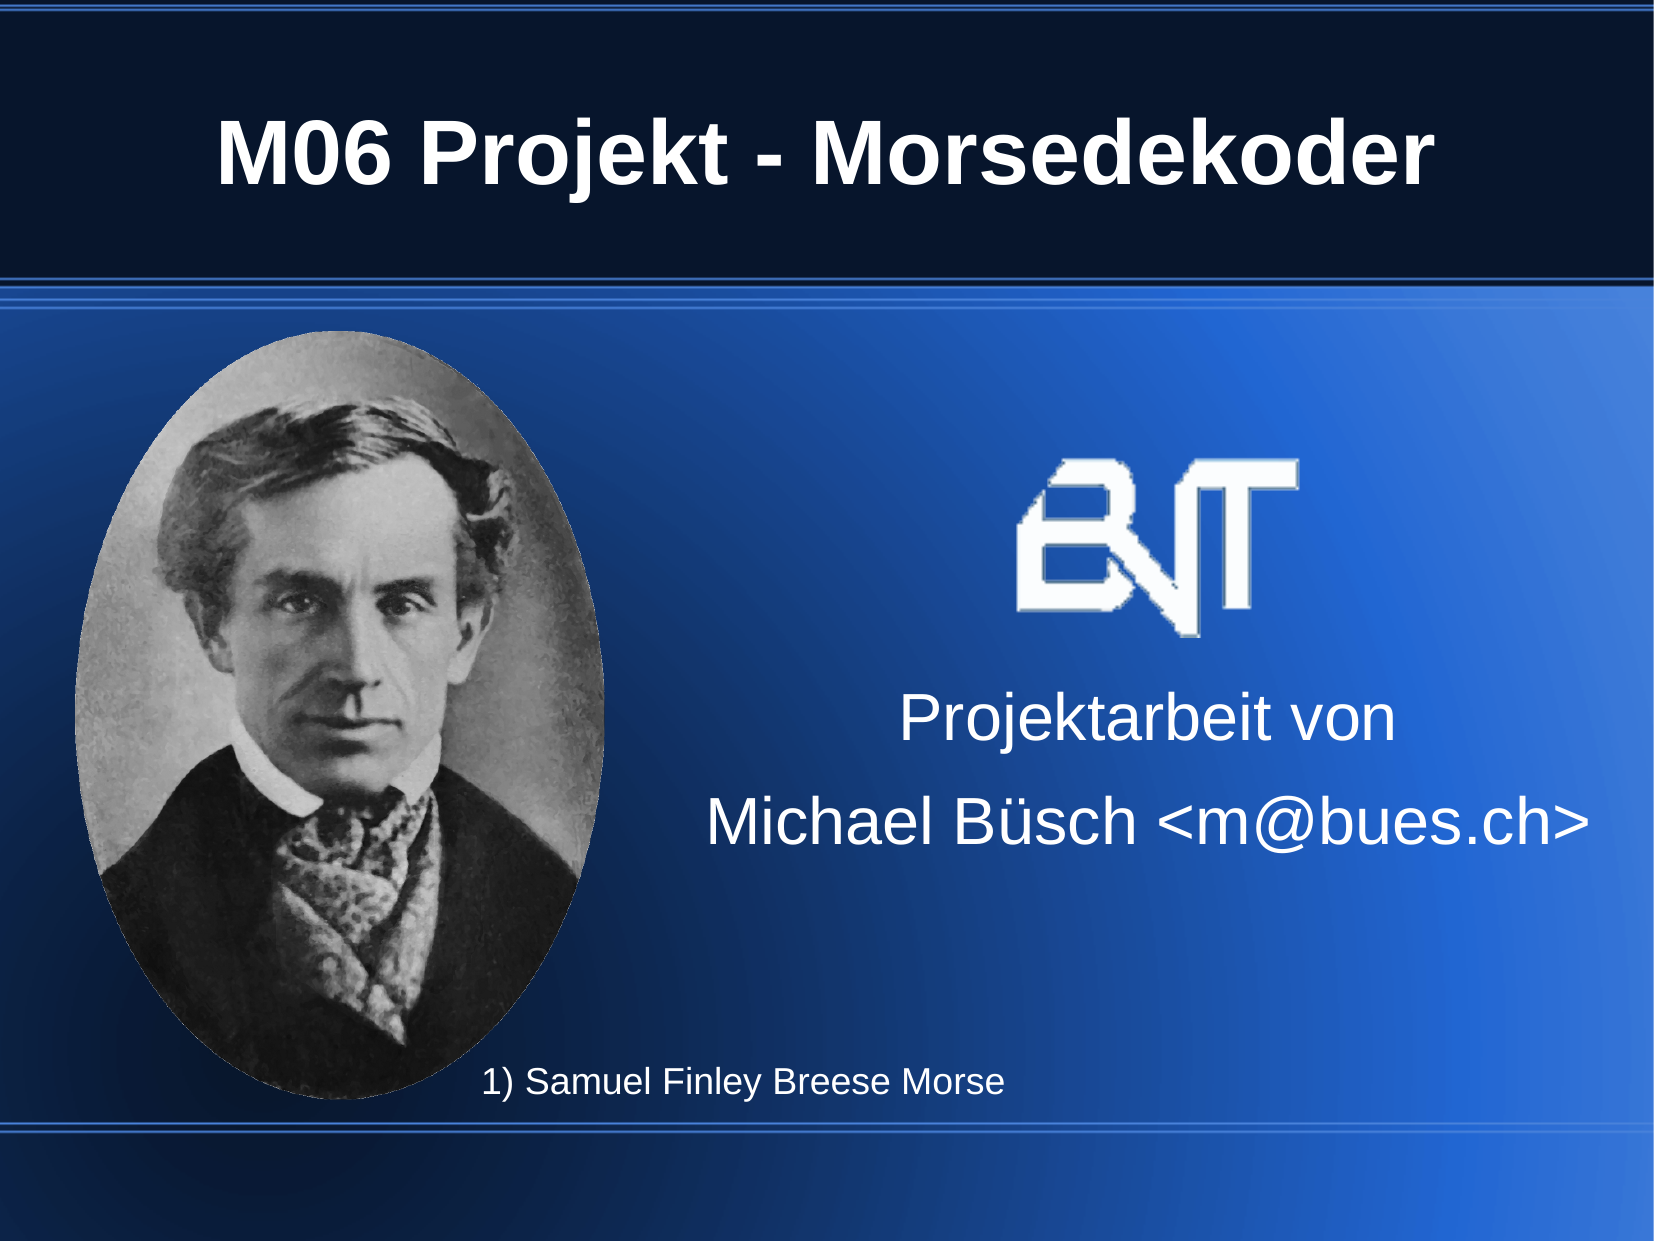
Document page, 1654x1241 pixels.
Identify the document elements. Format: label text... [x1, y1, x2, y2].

picture [0, 0, 1654, 1241]
title M06 Projekt - Morsedekoder [82, 56, 1571, 250]
text_box 1) Samuel Finley Breese Morse [466, 1053, 1020, 1111]
list Projektarbeit von Michael Büsch <m@bues.ch> [673, 679, 1625, 951]
